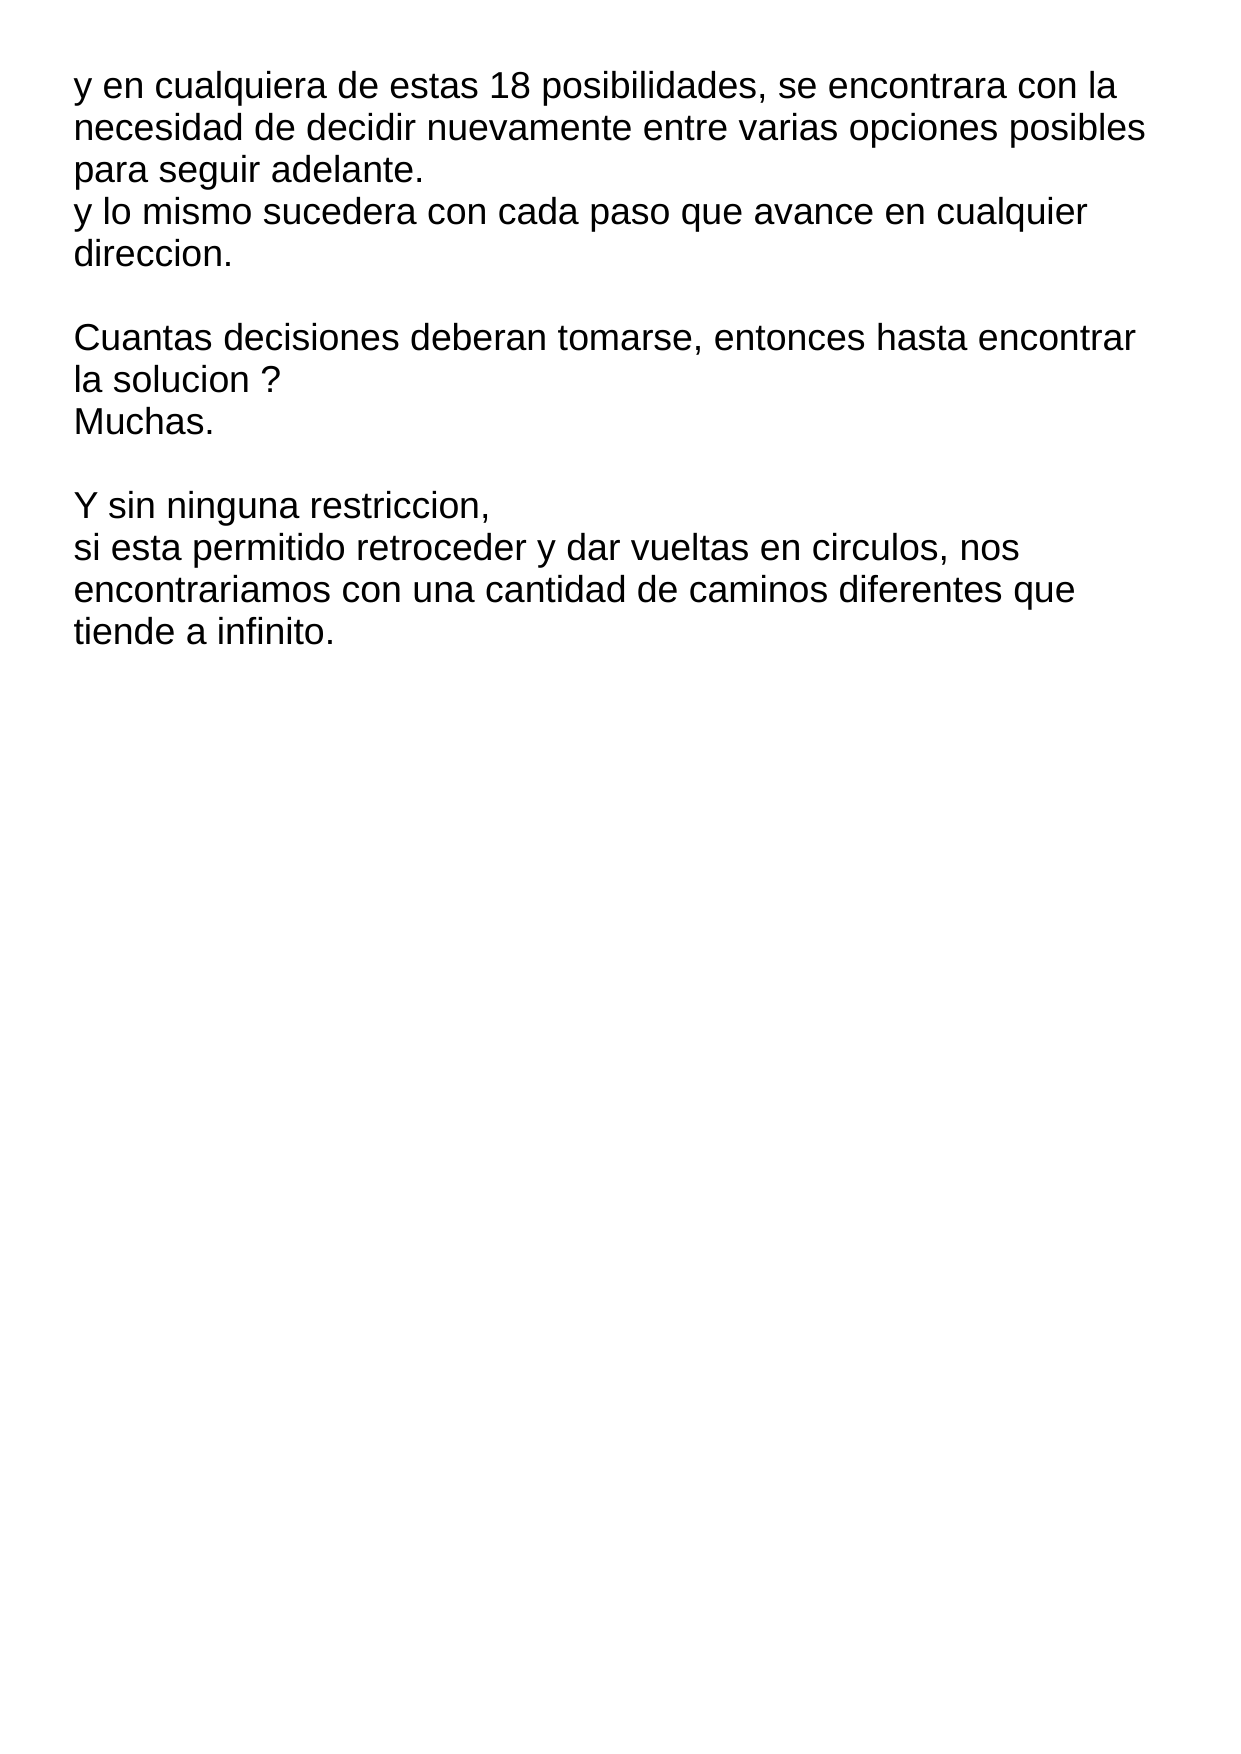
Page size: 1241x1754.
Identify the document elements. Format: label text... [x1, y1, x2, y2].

text_box y en cualquiera de estas 18 posibilidades, se encontrara con la necesidad de decidir nuevamente entre varias opciones posibles para seguir adelante. y lo mismo sucedera con cada paso que avance en cualquier direccion. Cuantas decisiones deberan tomarse, entonces hasta encontrar la solucion ? Muchas. Y sin ninguna restriccion, si esta permitido retroceder y dar vueltas en circulos, nos encontrariamos con una cantidad de caminos diferentes que tiende a infinito. [58, 56, 1182, 660]
